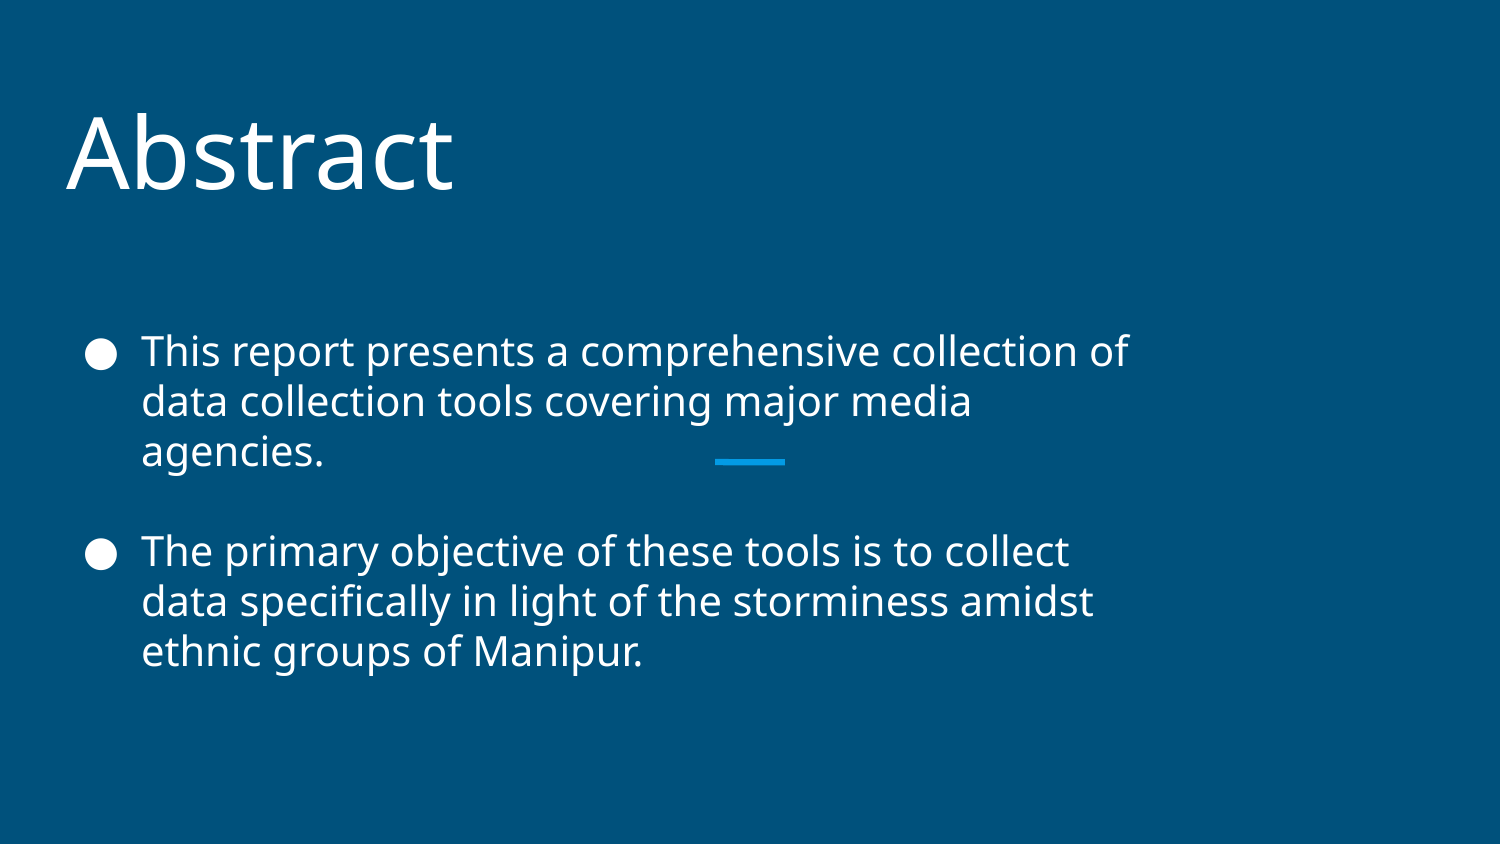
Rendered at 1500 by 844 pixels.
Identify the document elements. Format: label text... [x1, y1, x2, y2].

text_box This report presents a comprehensive collection of data collection tools covering major media agencies. The primary objective of these tools is to collect data specifically in light of the storminess amidst ethnic groups of Manipur. [51, 309, 1172, 740]
title Abstract [51, 23, 1449, 234]
